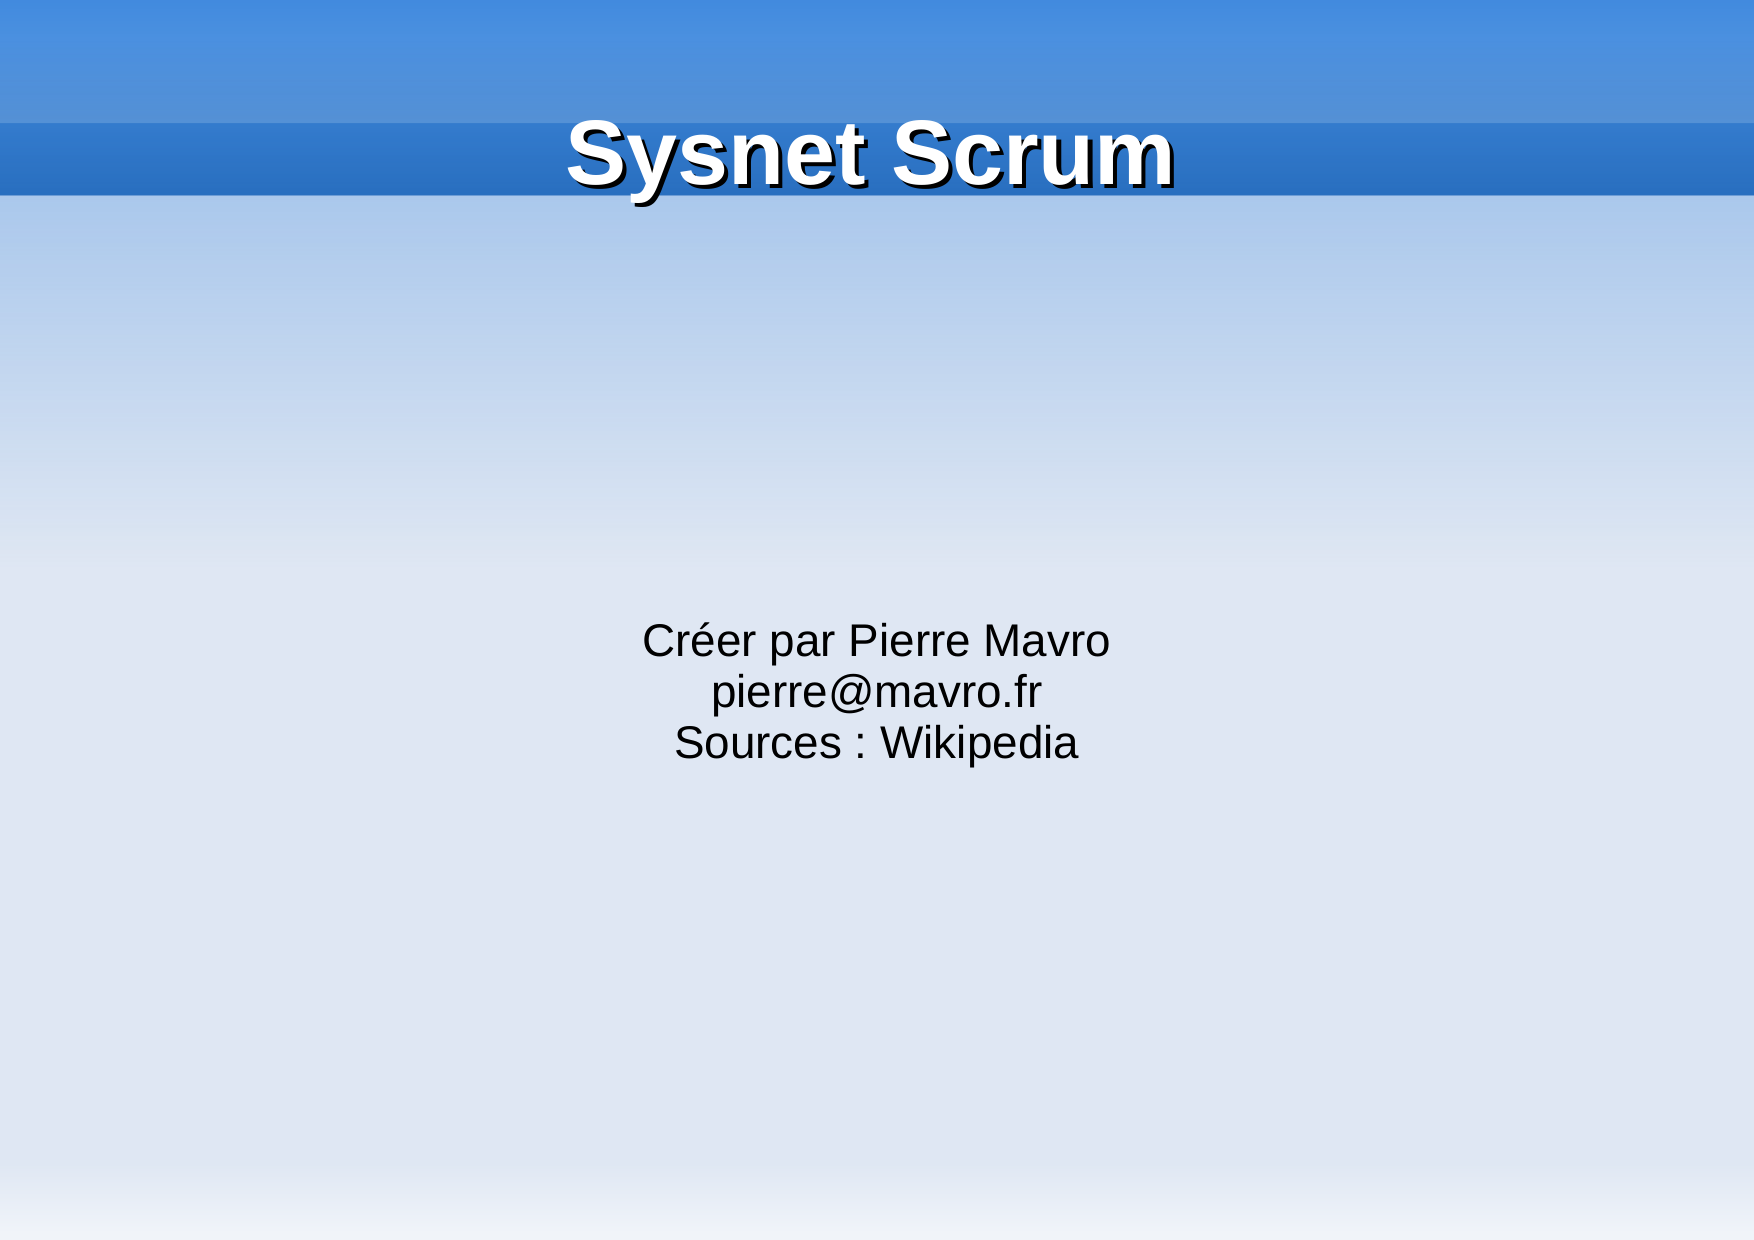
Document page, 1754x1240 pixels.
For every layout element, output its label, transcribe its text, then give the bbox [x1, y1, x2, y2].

title Sysnet Scrum [135, 59, 1608, 247]
picture [0, 0, 1754, 1240]
subtitle Créer par Pierre Mavro pierre@mavro.fr Sources : Wikipedia [140, 321, 1614, 1062]
